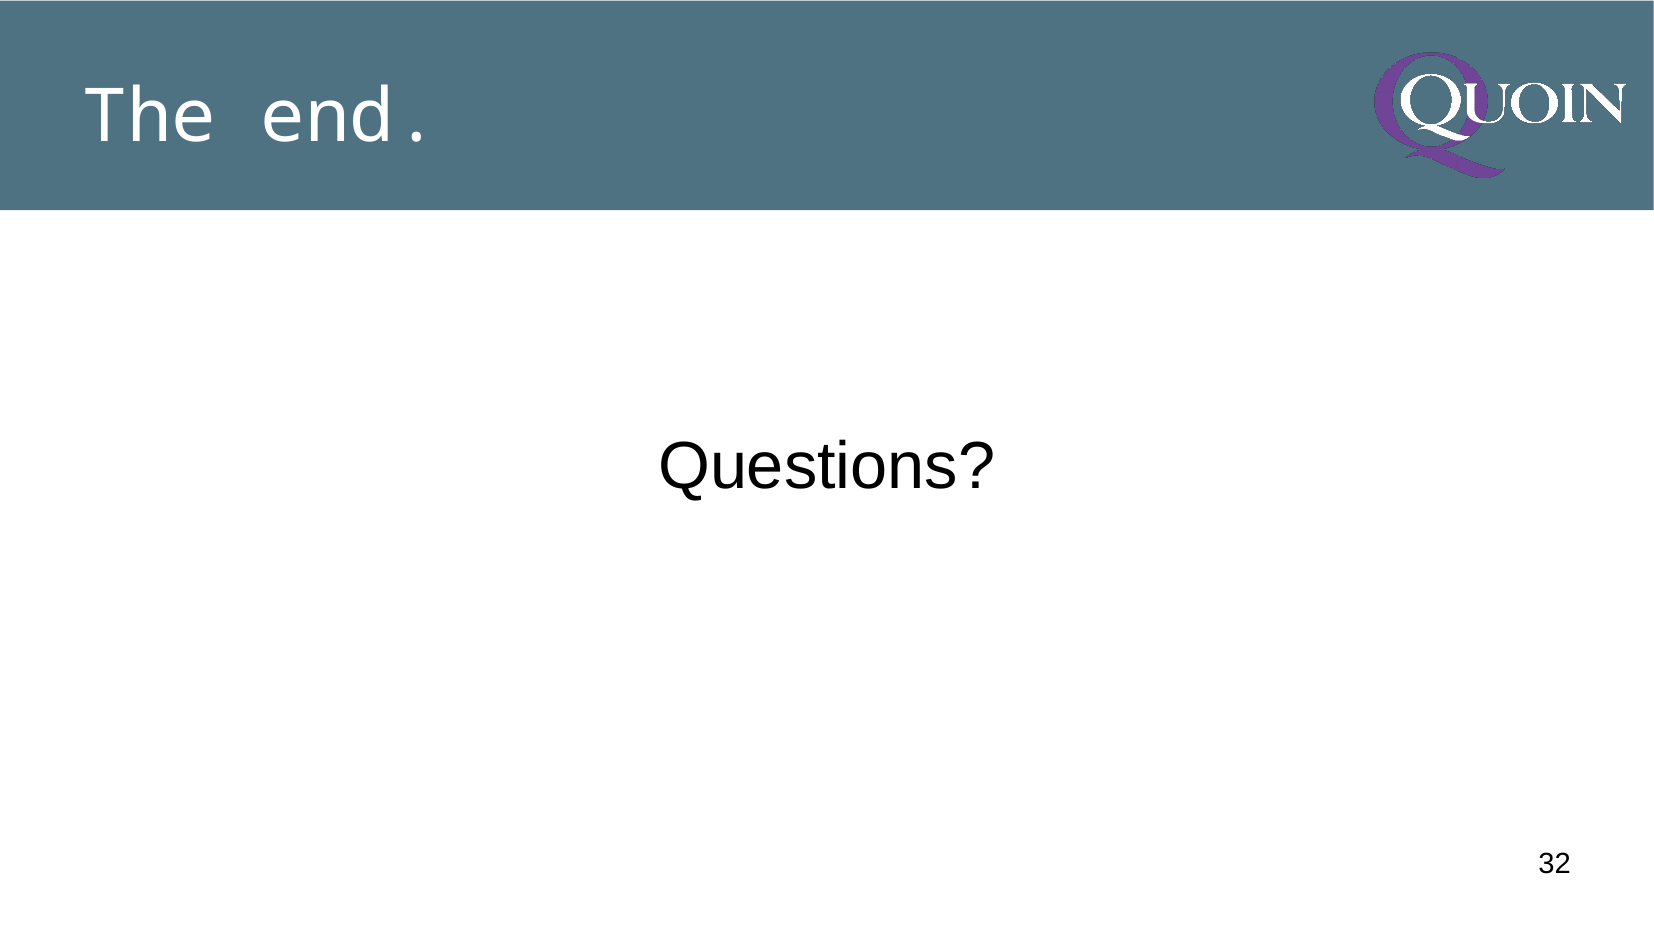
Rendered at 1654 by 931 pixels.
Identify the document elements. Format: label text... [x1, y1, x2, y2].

picture [1372, 49, 1654, 180]
subtitle Questions? [250, 109, 1403, 822]
title The end. [82, 35, 1235, 189]
